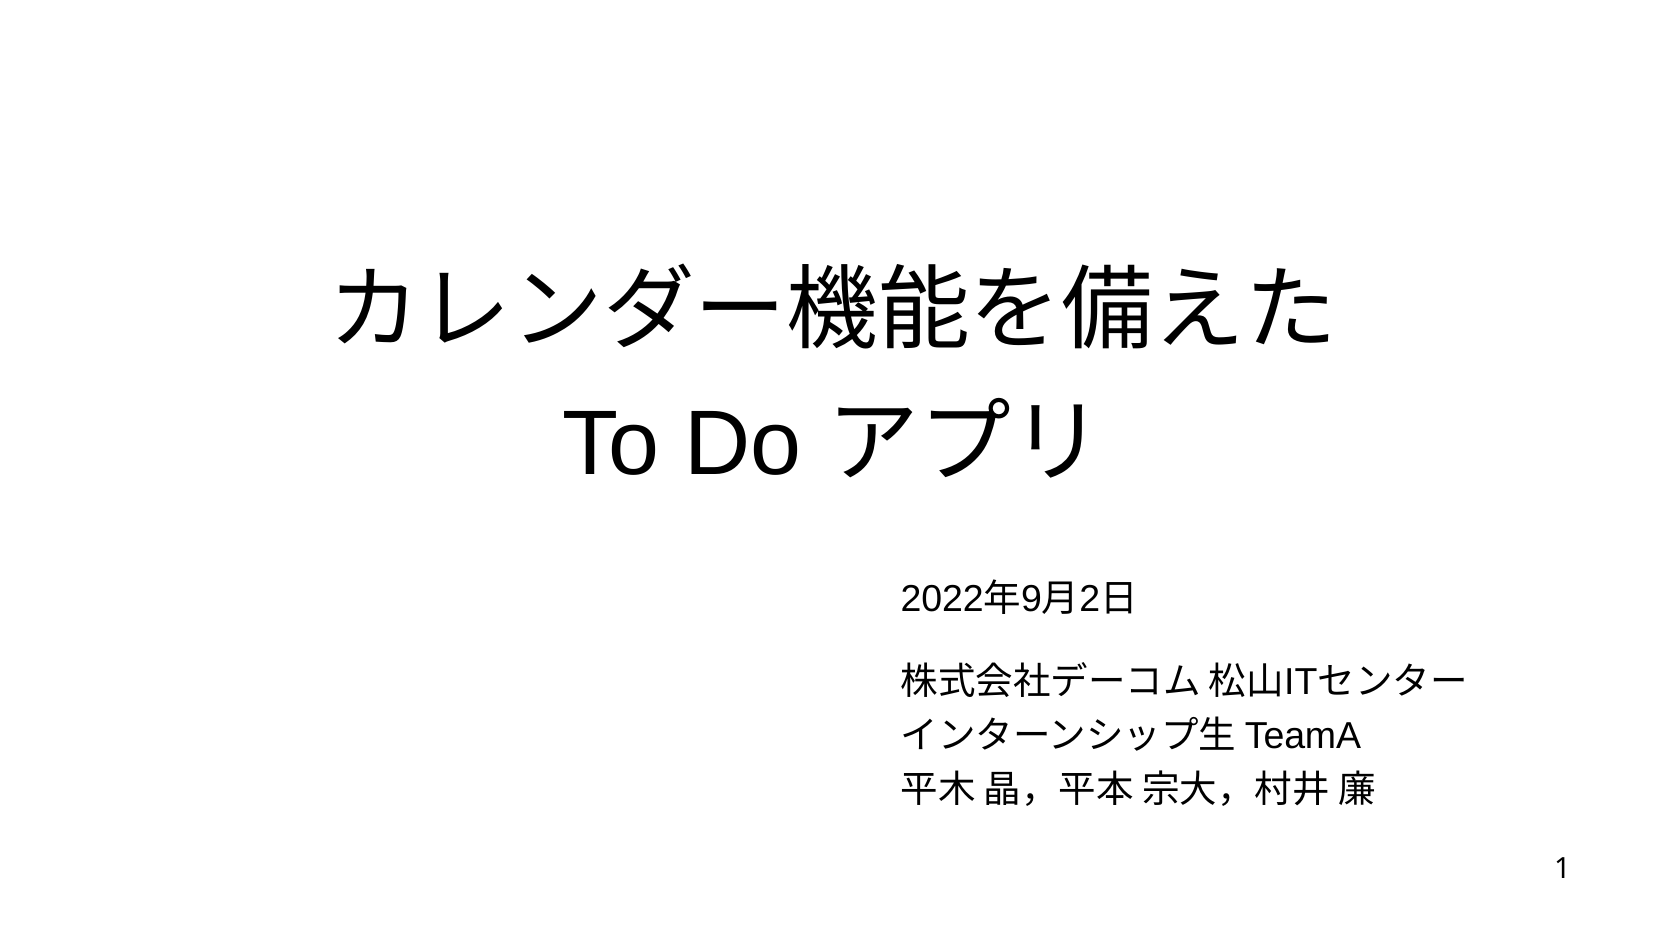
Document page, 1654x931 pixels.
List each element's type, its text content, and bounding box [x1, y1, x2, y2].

text_box 2022年9月2日 株式会社デーコム 松山ITセンター インターンシップ生 TeamA 平木 晶，平本 宗大，村井 廉 [885, 561, 1506, 772]
title カレンダー機能を備えた To Do アプリ [88, 265, 1577, 471]
